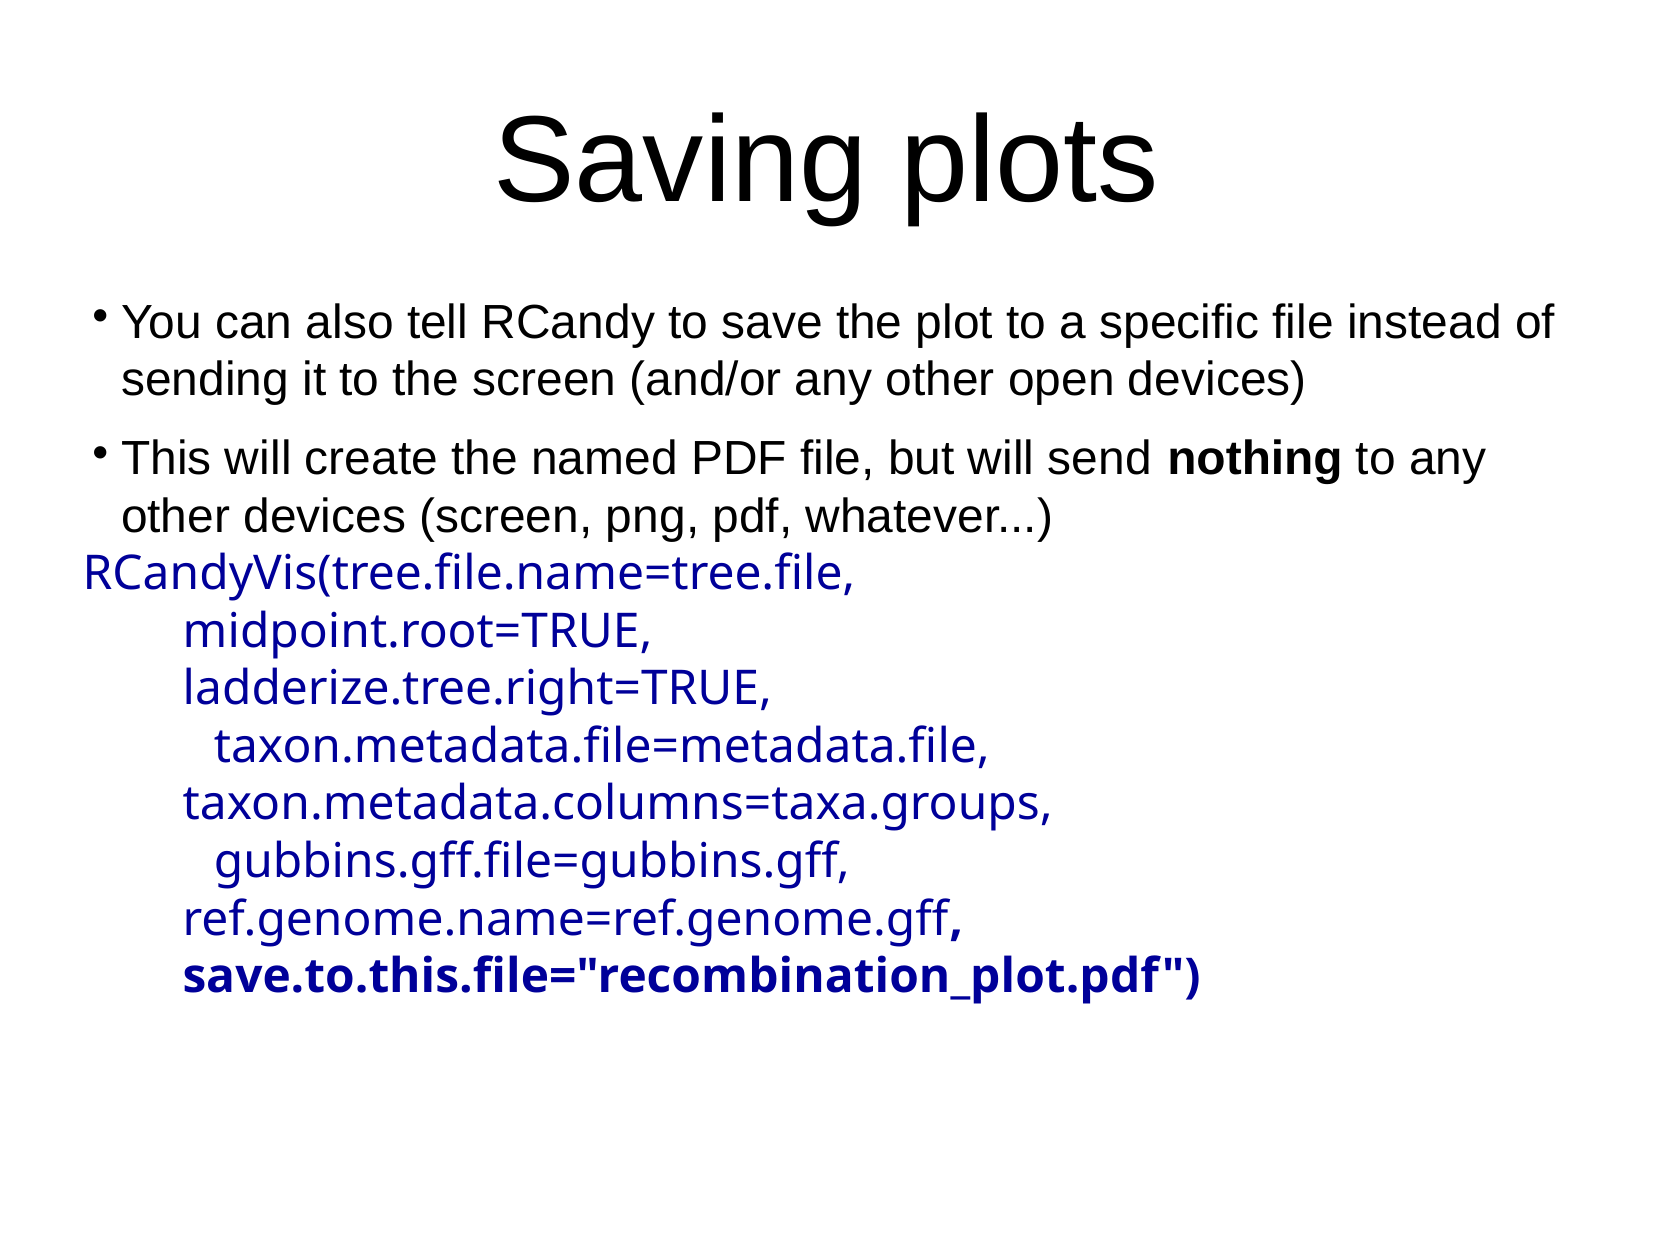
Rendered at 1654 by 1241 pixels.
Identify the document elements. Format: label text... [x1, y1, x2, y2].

text_box You can also tell RCandy to save the plot to a specific file instead of sending it to the screen (and/or any other open devices) This will create the named PDF file, but will send nothing to any other devices (screen, png, pdf, whatever...) RCandyVis(tree.file.name=tree.file, midpoint.root=TRUE, ladderize.tree.right=TRUE, taxon.metadata.file=metadata.file, taxon.metadata.columns=taxa.groups, gubbins.gff.file=gubbins.gff, ref.genome.name=ref.genome.gff, save.to.this.file="recombination_plot.pdf") [82, 290, 1571, 1010]
text_box Saving plots [82, 49, 1571, 257]
